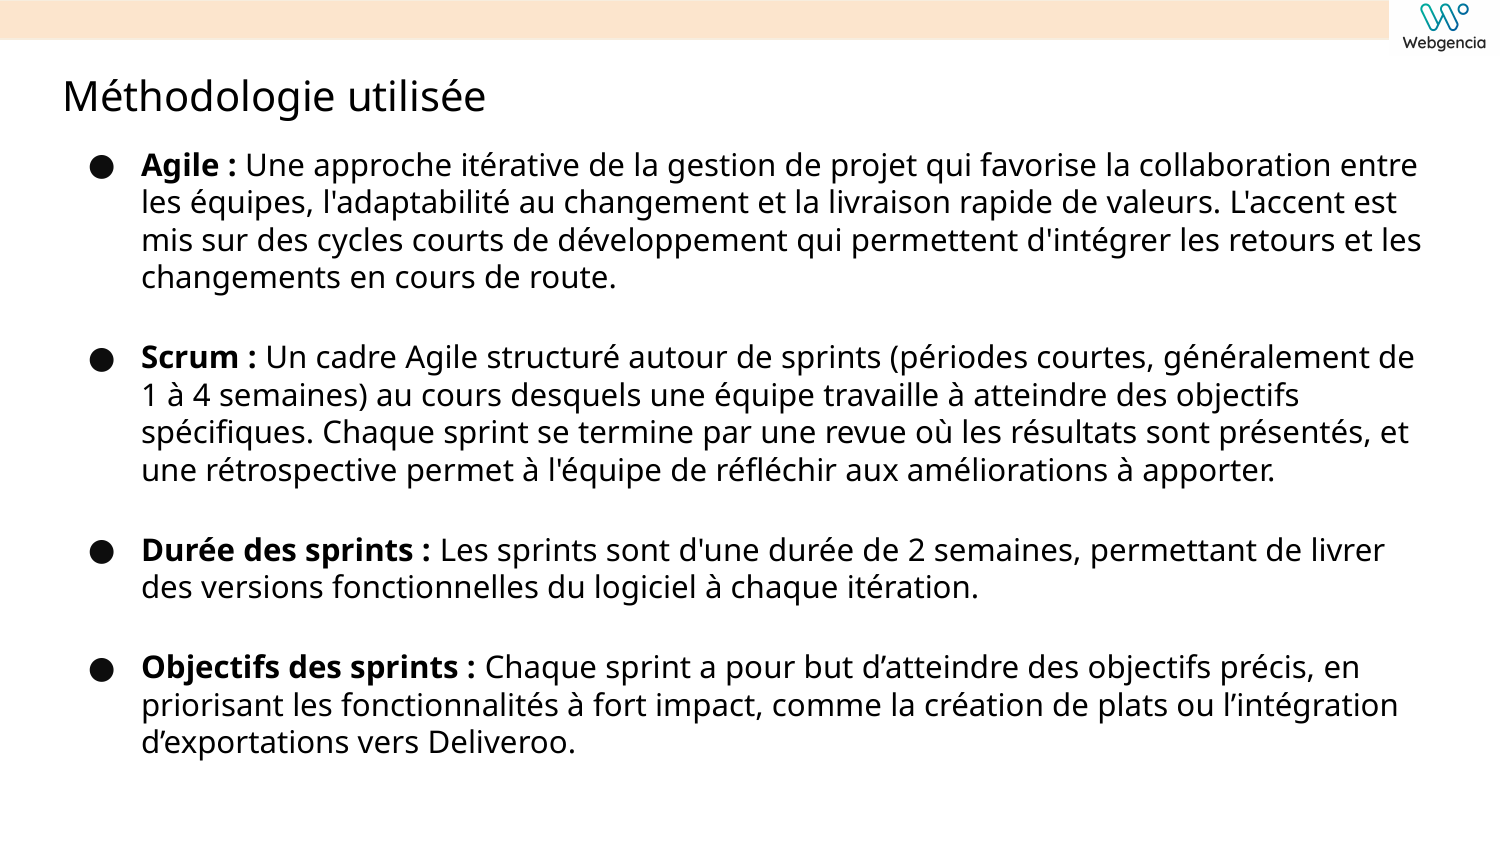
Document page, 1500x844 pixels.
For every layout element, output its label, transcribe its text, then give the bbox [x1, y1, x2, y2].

list Agile : Une approche itérative de la gestion de projet qui favorise la collaboration entre les équipes, l'adaptabilité au changement et la livraison rapide de valeurs. L'accent est mis sur des cycles courts de développement qui permettent d'intégrer les retours et les changements en cours de route. Scrum : Un cadre Agile structuré autour de sprints (périodes courtes, généralement de 1 à 4 semaines) au cours desquels une équipe travaille à atteindre des objectifs spécifiques. Chaque sprint se termine par une revue où les résultats sont présentés, et une rétrospective permet à l'équipe de réfléchir aux améliorations à apporter. Durée des sprints : Les sprints sont d'une durée de 2 semaines, permettant de livrer des versions fonctionnelles du logiciel à chaque itération. Objectifs des sprints : Chaque sprint a pour but d’atteindre des objectifs précis, en priorisant les fonctionnalités à fort impact, comme la création de plats ou l’intégration d’exportations vers Deliveroo. [51, 129, 1449, 804]
text_box [0, 0, 1389, 40]
picture [1389, 0, 1500, 56]
title Méthodologie utilisée [47, 47, 1445, 142]
